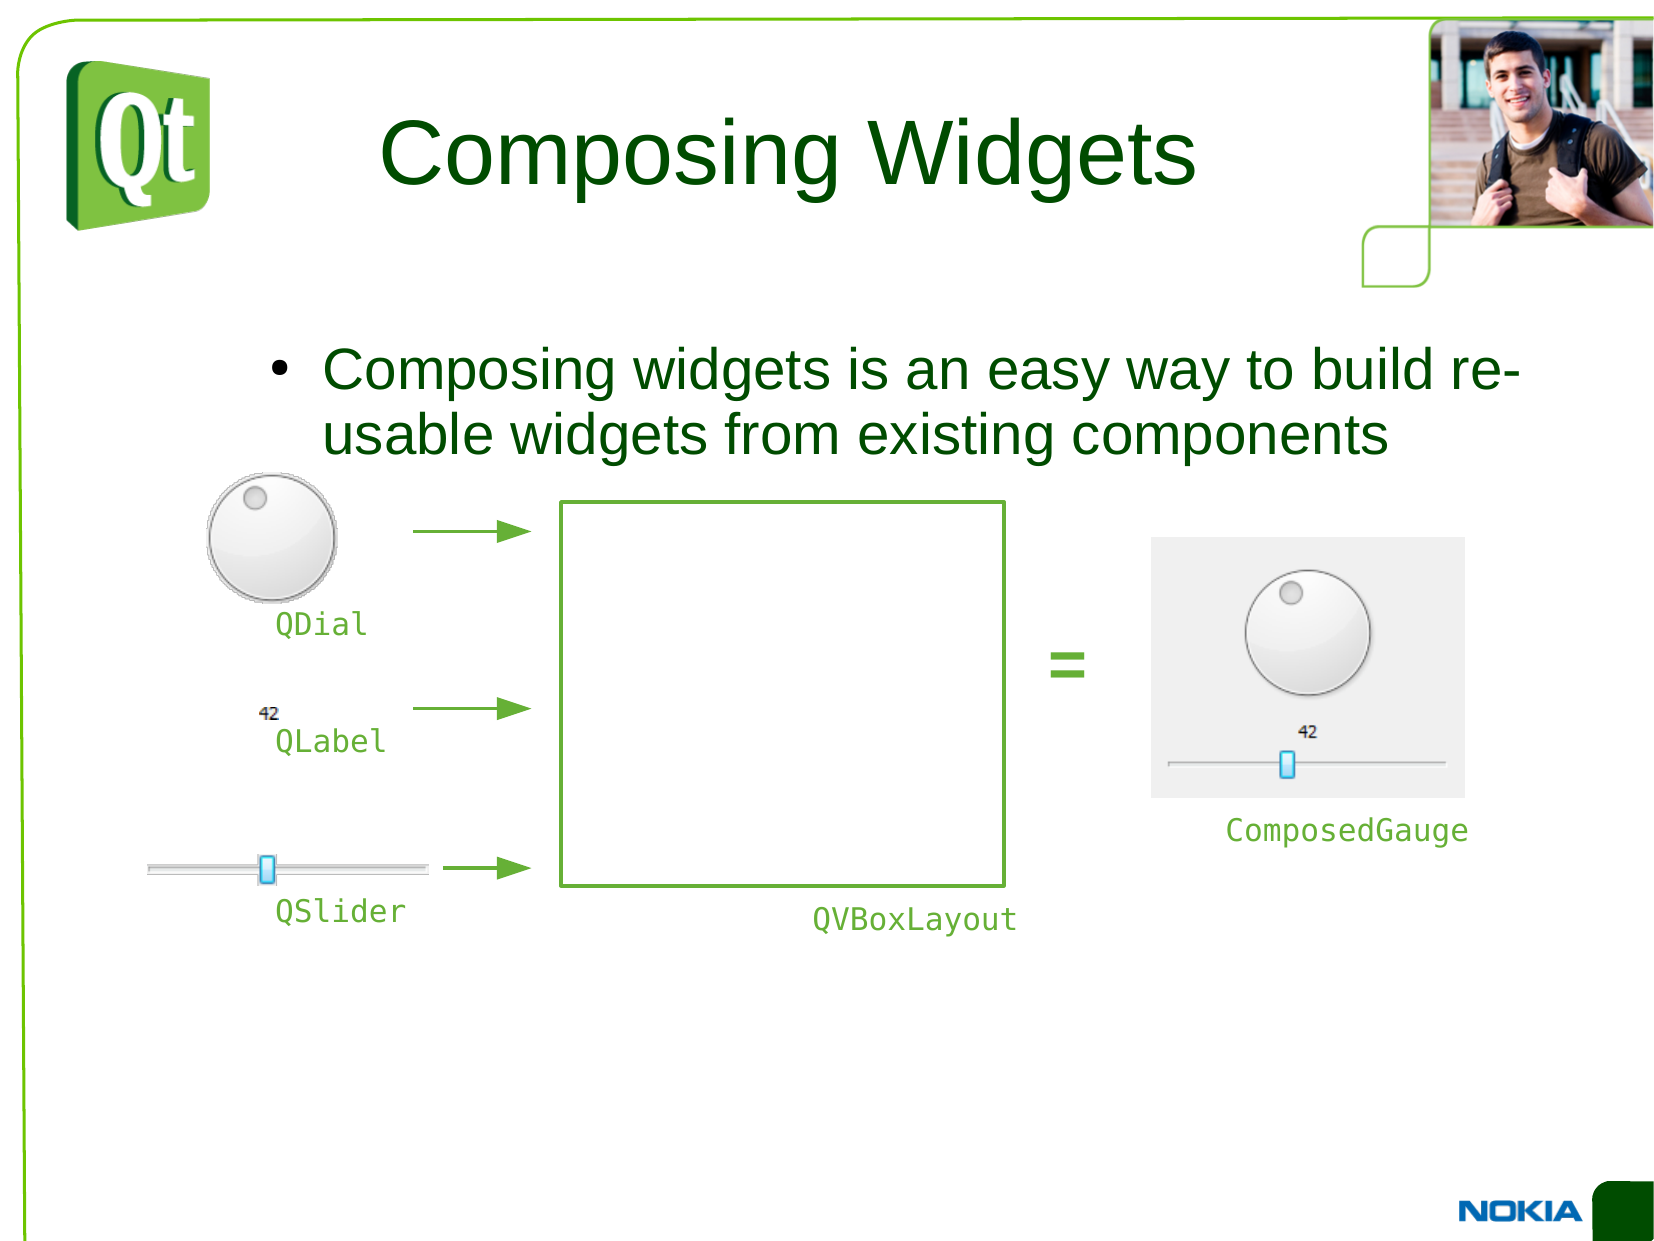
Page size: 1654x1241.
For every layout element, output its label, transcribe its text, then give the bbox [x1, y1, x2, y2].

text_box QLabel [260, 716, 403, 768]
text_box = [1033, 620, 1093, 710]
text_box QVBoxLayout [797, 893, 1034, 945]
text_box QSlider [260, 885, 422, 937]
picture [1338, 7, 1654, 308]
text_box ComposedGauge [1210, 805, 1485, 857]
picture [147, 854, 429, 886]
picture [259, 707, 279, 720]
list Composing widgets is an easy way to build re-usable widgets from existing components [251, 336, 1571, 1100]
picture [1459, 1200, 1583, 1222]
picture [1151, 537, 1465, 798]
text_box QDial [260, 598, 384, 650]
picture [66, 61, 210, 231]
picture [206, 472, 338, 604]
title Composing Widgets [251, 49, 1327, 257]
